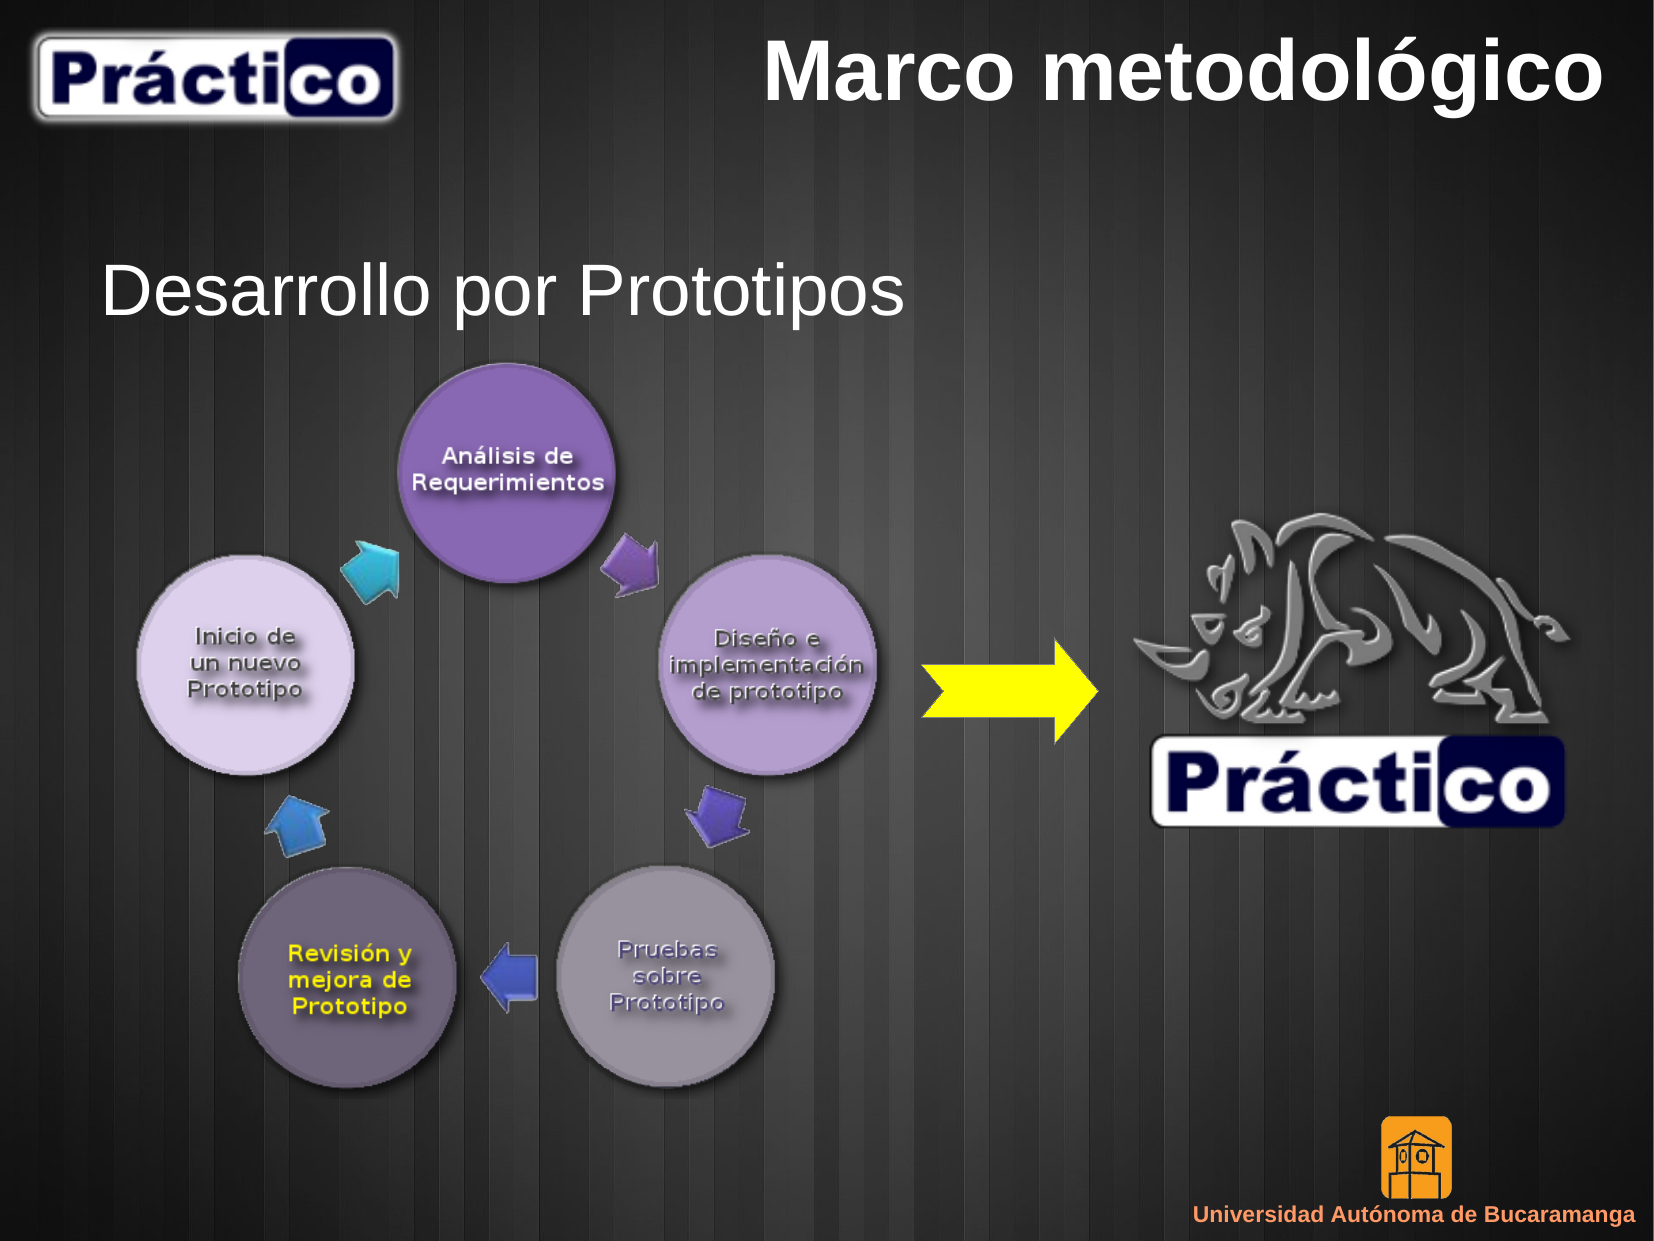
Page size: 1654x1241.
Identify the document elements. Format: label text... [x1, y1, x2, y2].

text_box [921, 637, 1099, 745]
text_box Universidad Autónoma de Bucaramanga [1192, 1173, 1654, 1241]
picture [0, 0, 1654, 1241]
title Marco metodológico [466, 17, 1607, 125]
subtitle Desarrollo por Prototipos [100, 190, 1589, 390]
